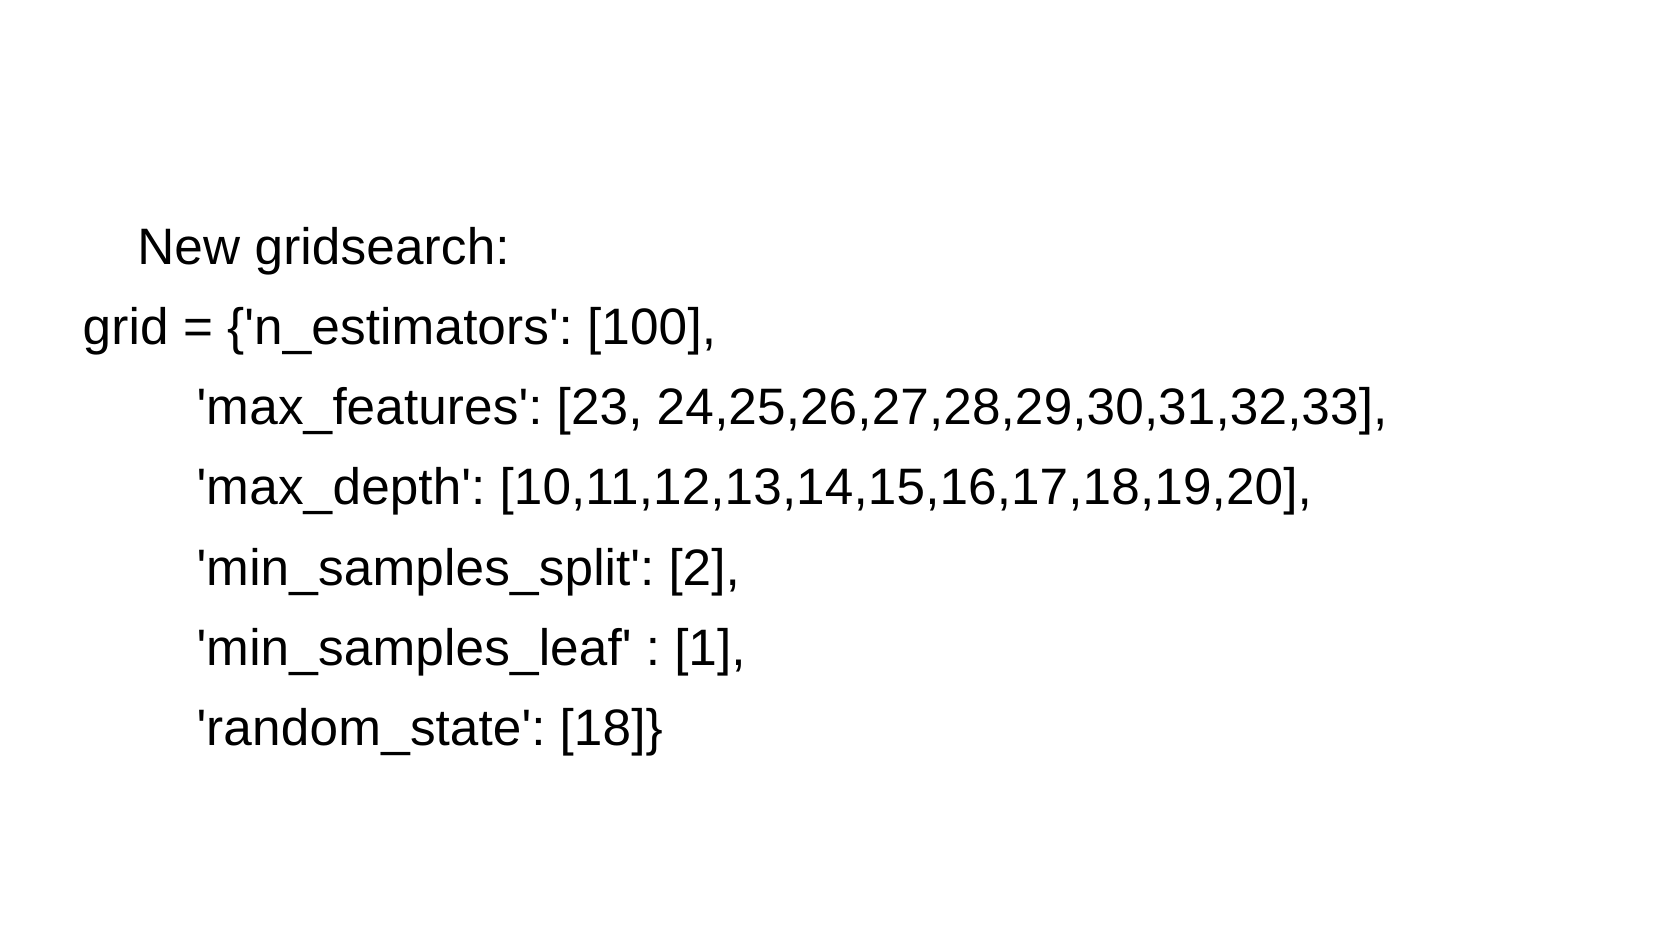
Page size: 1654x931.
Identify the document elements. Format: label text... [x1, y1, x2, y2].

list New gridsearch: grid = {'n_estimators': [100], 'max_features': [23, 24,25,26,27,28,29,30,31,32,33], 'max_depth': [10,11,12,13,14,15,16,17,18,19,20], 'min_samples_split': [2], 'min_samples_leaf' : [1], 'random_state': [18]} [82, 217, 1571, 758]
